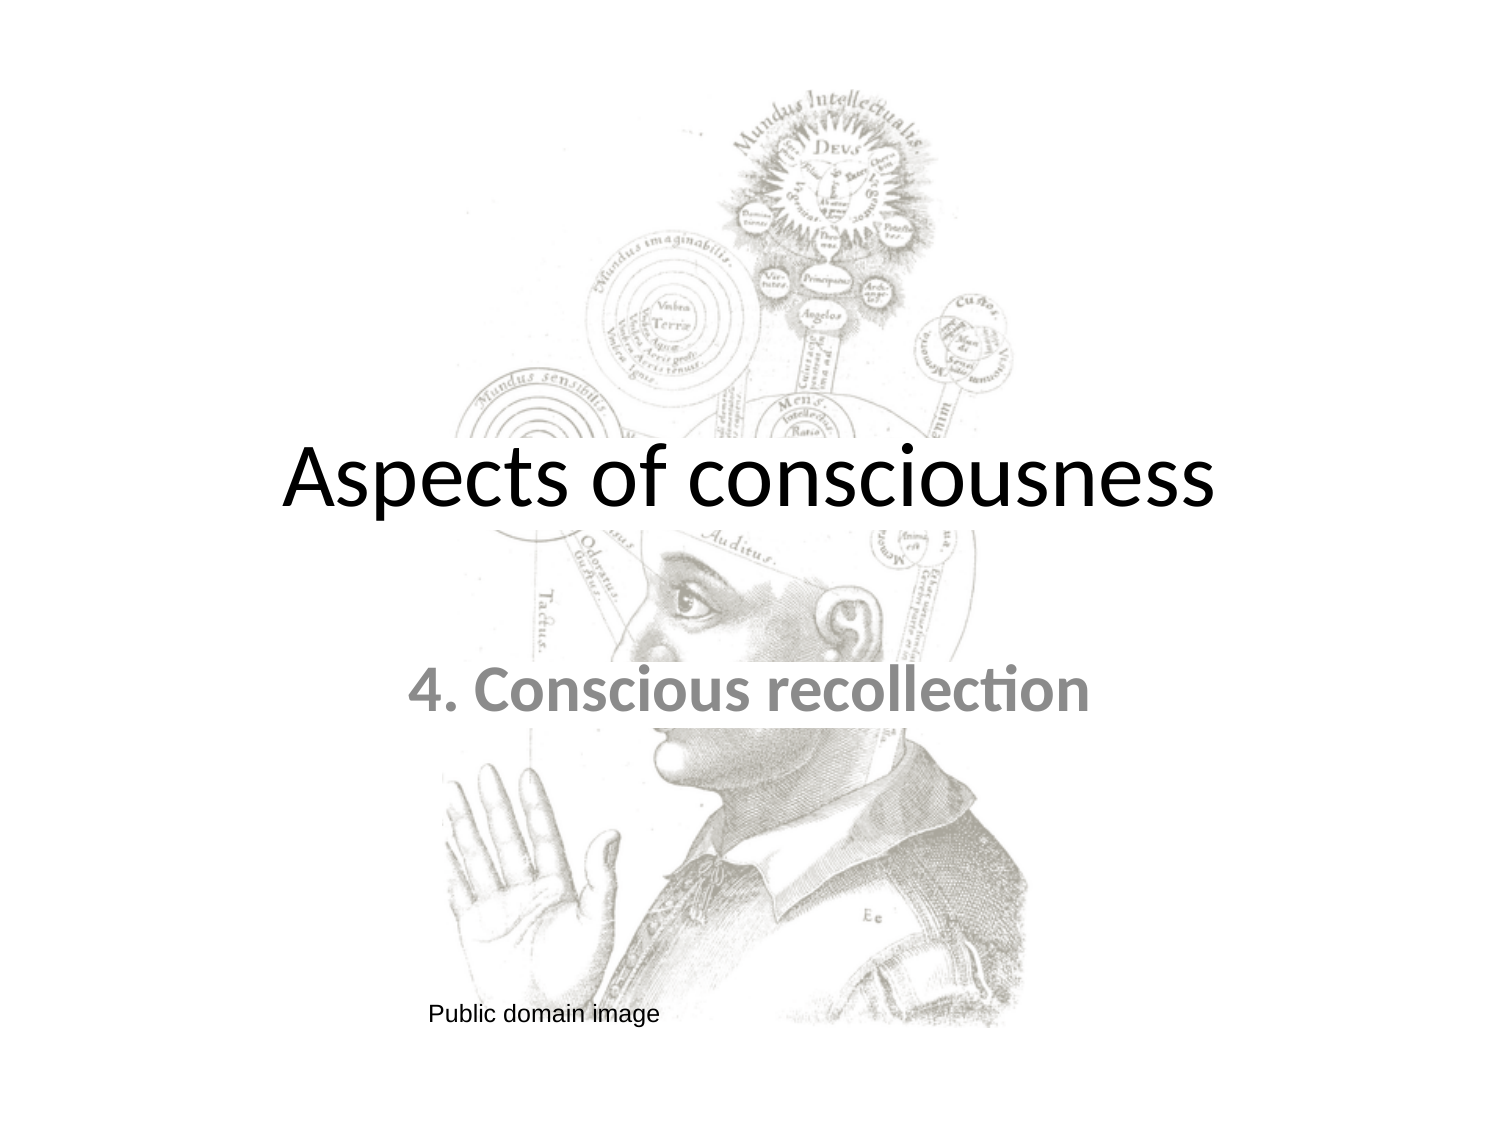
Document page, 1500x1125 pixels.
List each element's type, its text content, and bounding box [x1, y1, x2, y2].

title Aspects of consciousness [112, 349, 1388, 591]
subtitle 4. Conscious recollection [225, 637, 1275, 925]
picture [442, 591, 1089, 637]
picture [442, 925, 1089, 1028]
picture [442, 89, 1089, 349]
text_box Public domain image [413, 992, 886, 1036]
